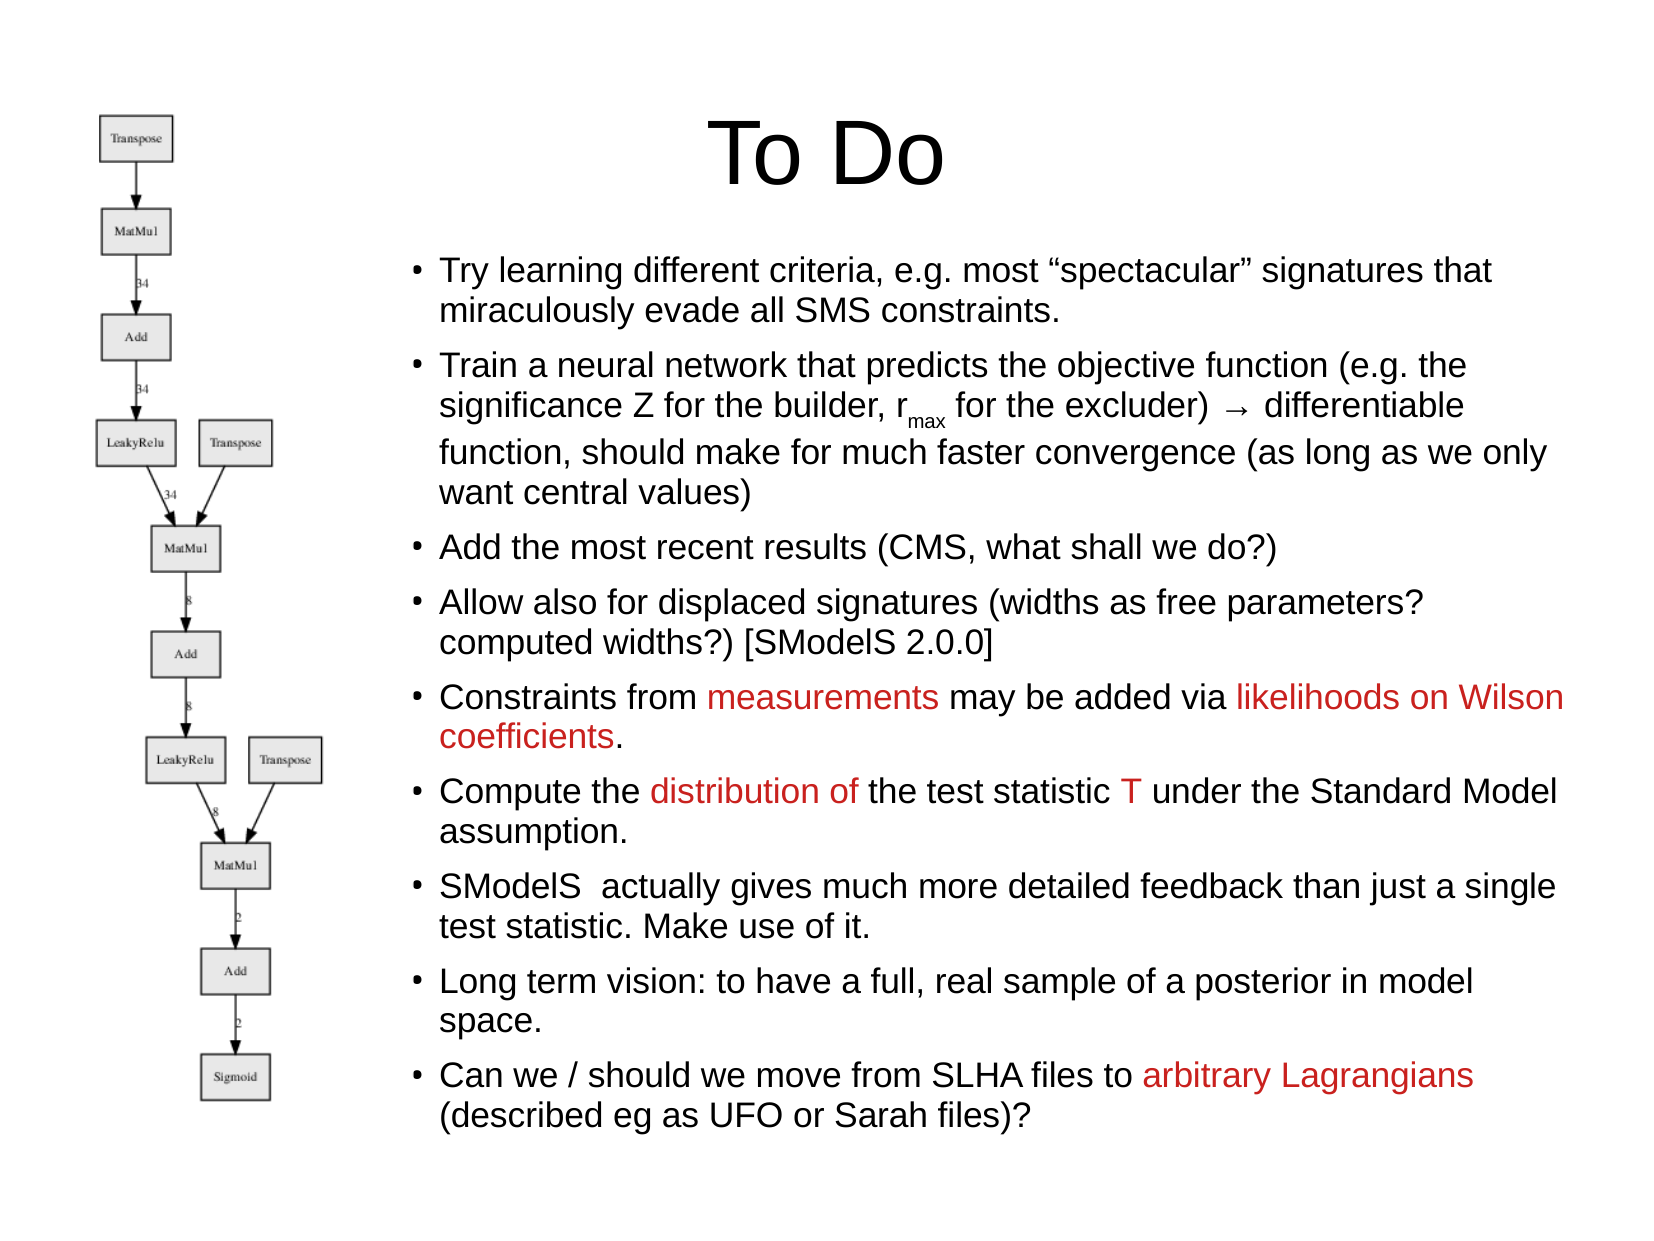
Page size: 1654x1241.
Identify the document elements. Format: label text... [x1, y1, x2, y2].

title To Do [82, 49, 1571, 195]
picture [5, 70, 414, 1146]
list Try learning different criteria, e.g. most “spectacular” signatures that miraculously evade all SMS constraints. Train a neural network that predicts the objective function (e.g. the significance Z for the builder, rmax for the excluder) → differentiable function, should make for much faster convergence (as long as we only want central values) Add the most recent results (CMS, what shall we do?) Allow also for displaced signatures (widths as free parameters?computed widths?) [SModelS 2.0.0] Constraints from measurements may be added via likelihoods on Wilson coefficients. Compute the distribution of the test statistic T under the Standard Model assumption. SModelS actually gives much more detailed feedback than just a single test statistic. Make use of it. Long term vision: to have a full, real sample of a posterior in model space. Can we / should we move from SLHA files to arbitrary Lagrangians (described eg as UFO or Sarah files)? [414, 195, 1571, 1146]
